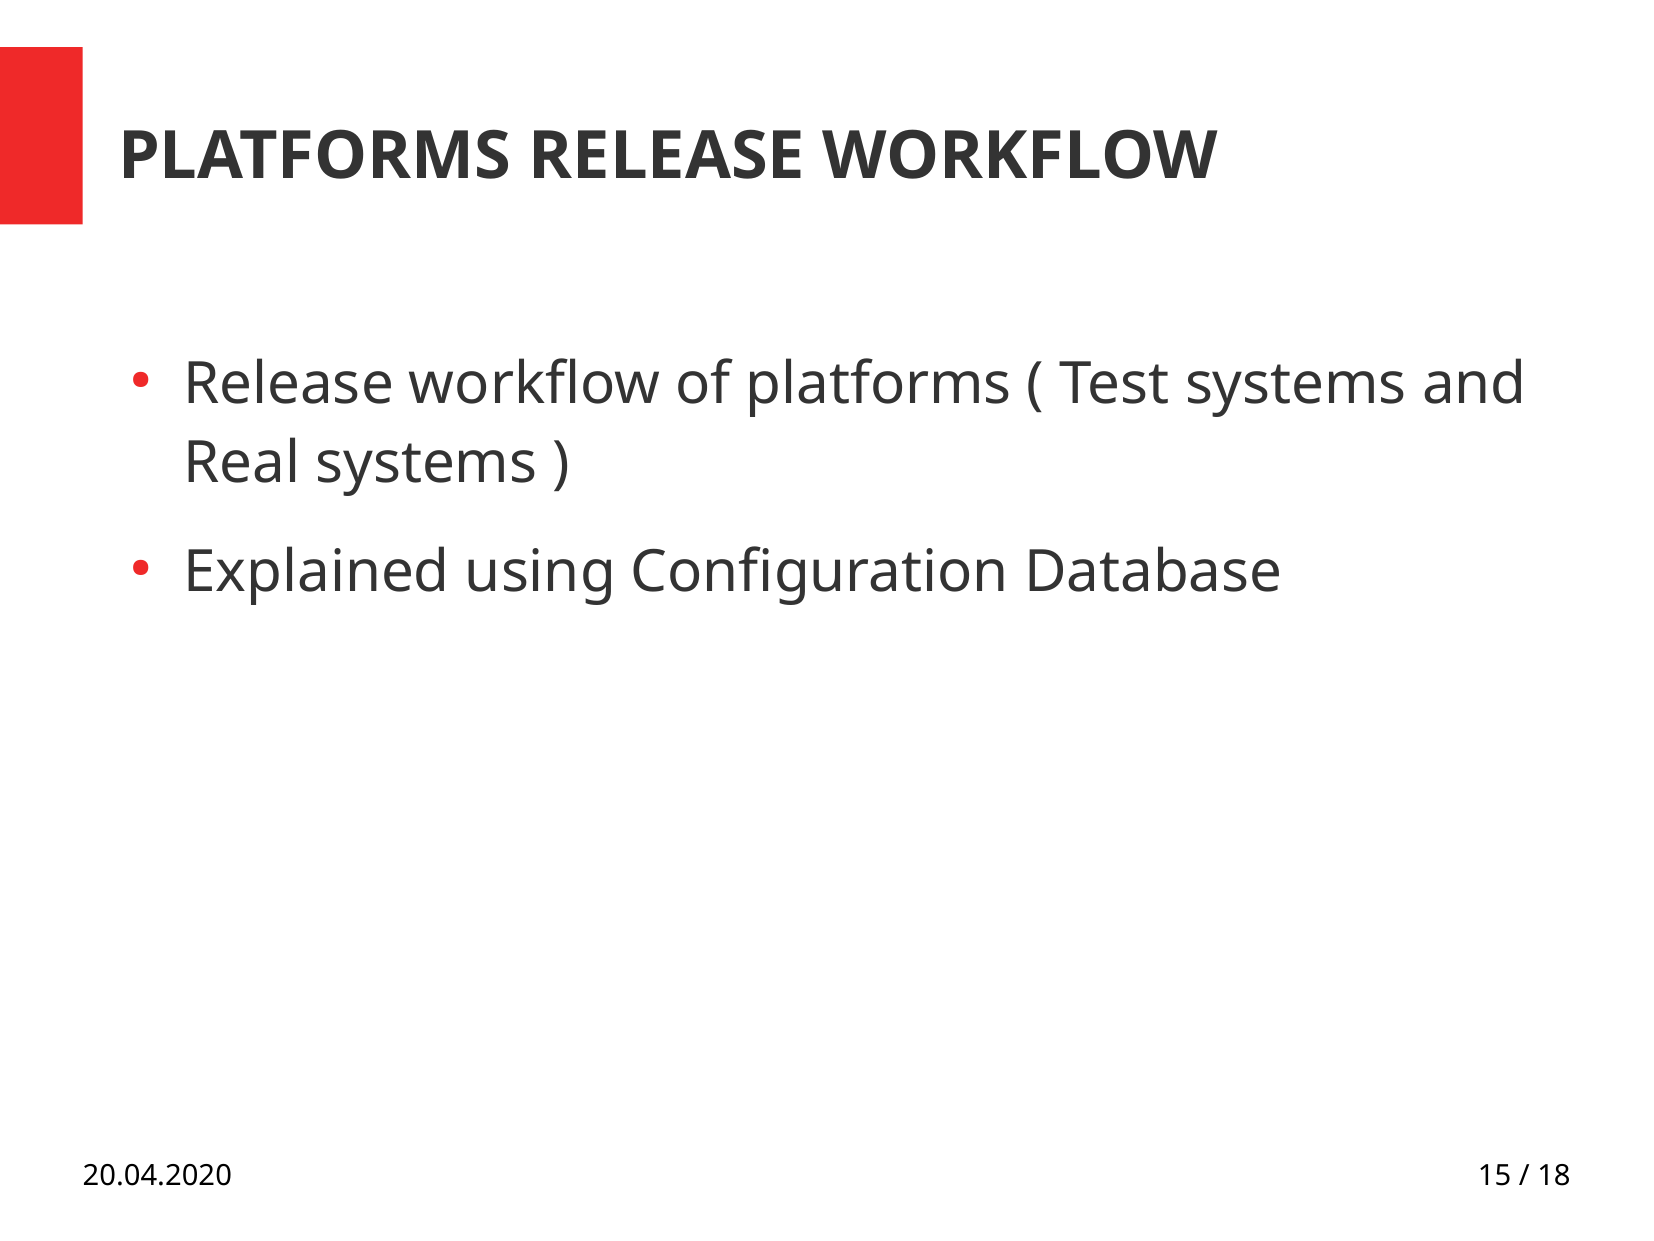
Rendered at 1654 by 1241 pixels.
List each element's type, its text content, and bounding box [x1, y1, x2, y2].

list Release workflow of platforms ( Test systems and Real systems ) Explained using Configuration Database [112, 255, 1531, 601]
title PLATFORMS RELEASE WORKFLOW [118, 49, 1571, 257]
